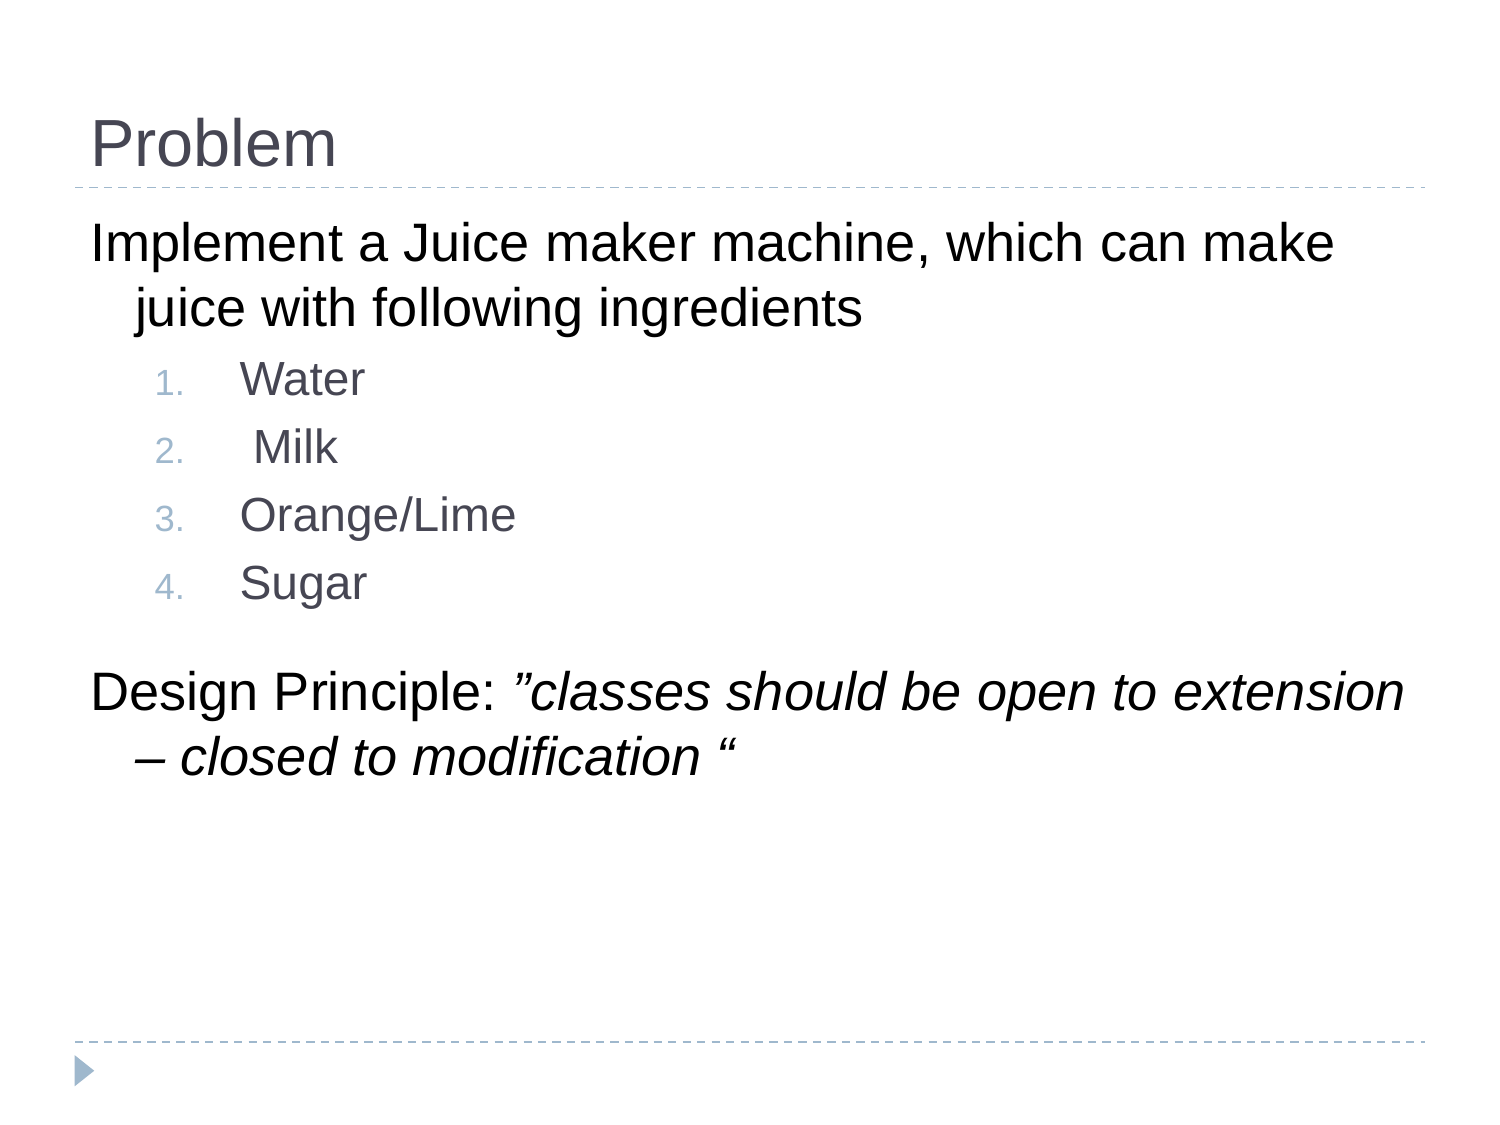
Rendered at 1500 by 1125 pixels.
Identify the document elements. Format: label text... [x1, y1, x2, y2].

title Problem [75, 24, 1425, 188]
list Implement a Juice maker machine, which can make juice with following ingredients Water Milk Orange/Lime Sugar Design Principle: ”classes should be open to extension – closed to modification “ [75, 200, 1425, 1010]
